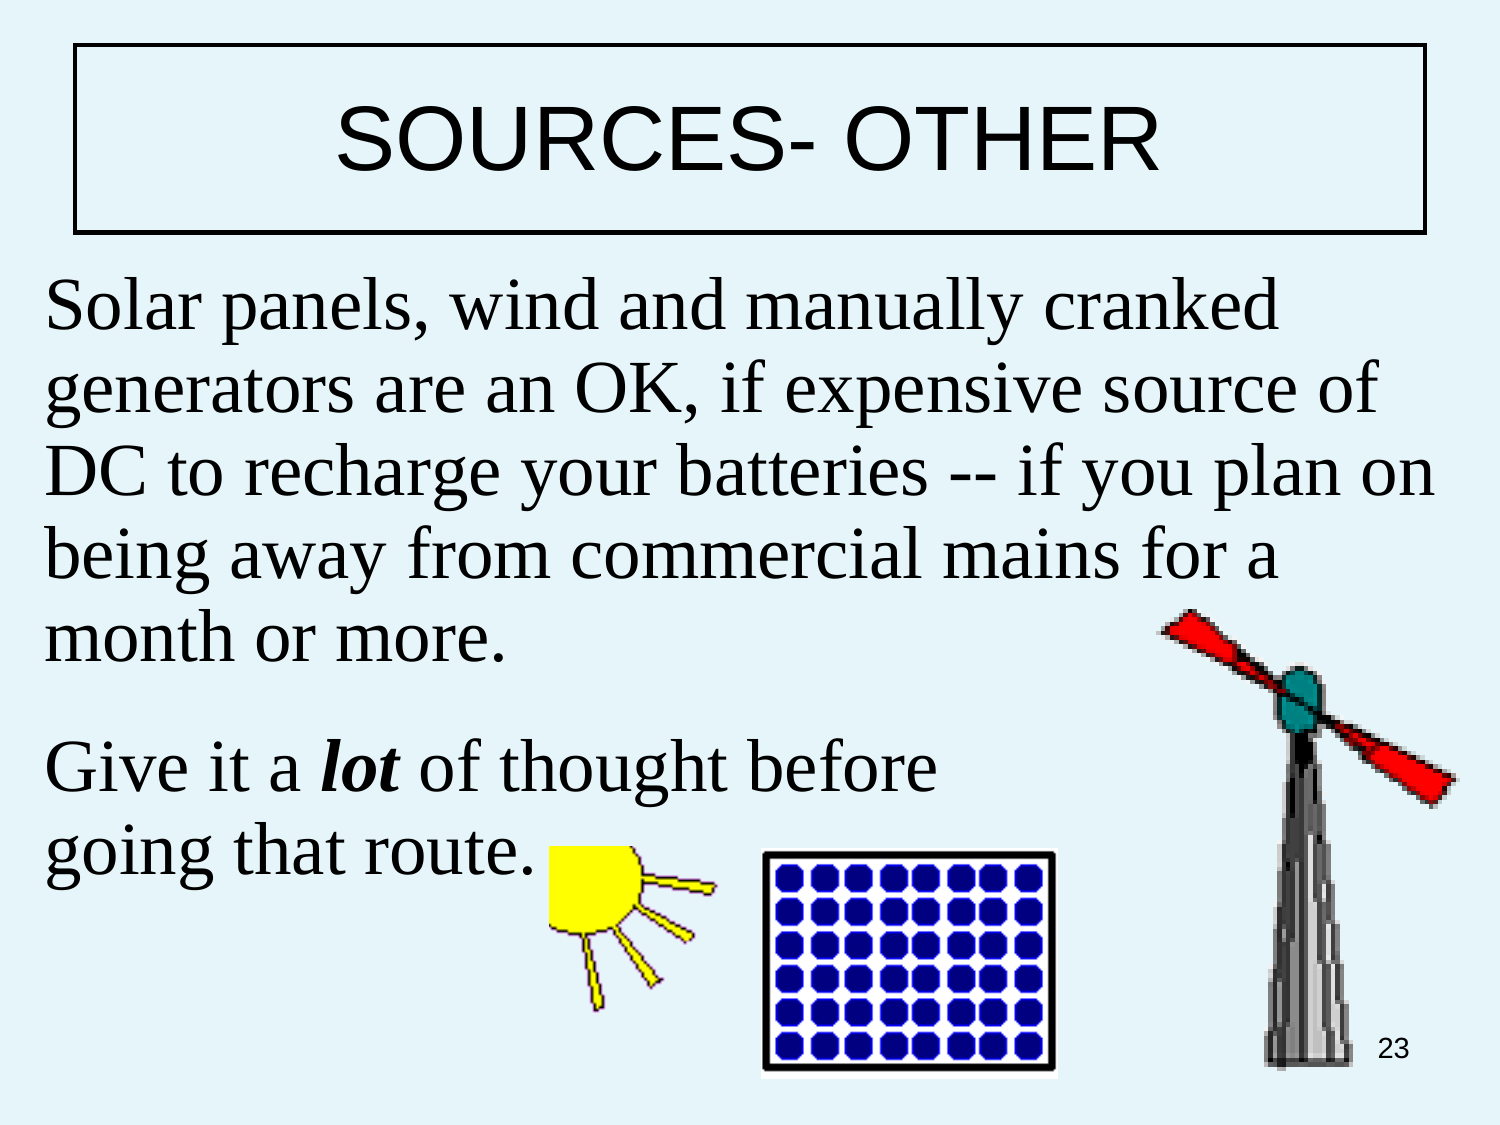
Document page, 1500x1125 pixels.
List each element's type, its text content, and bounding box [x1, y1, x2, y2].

text_box Solar panels, wind and manually cranked generators are an OK, if expensive source of DC to recharge your batteries -- if you plan on being away from commercial mains for a month or more. Give it a lot of thought before going that route. [29, 255, 1459, 899]
title SOURCES- OTHER [75, 45, 1426, 233]
picture [1148, 609, 1500, 1125]
picture [761, 848, 1058, 1079]
picture [549, 846, 724, 1024]
